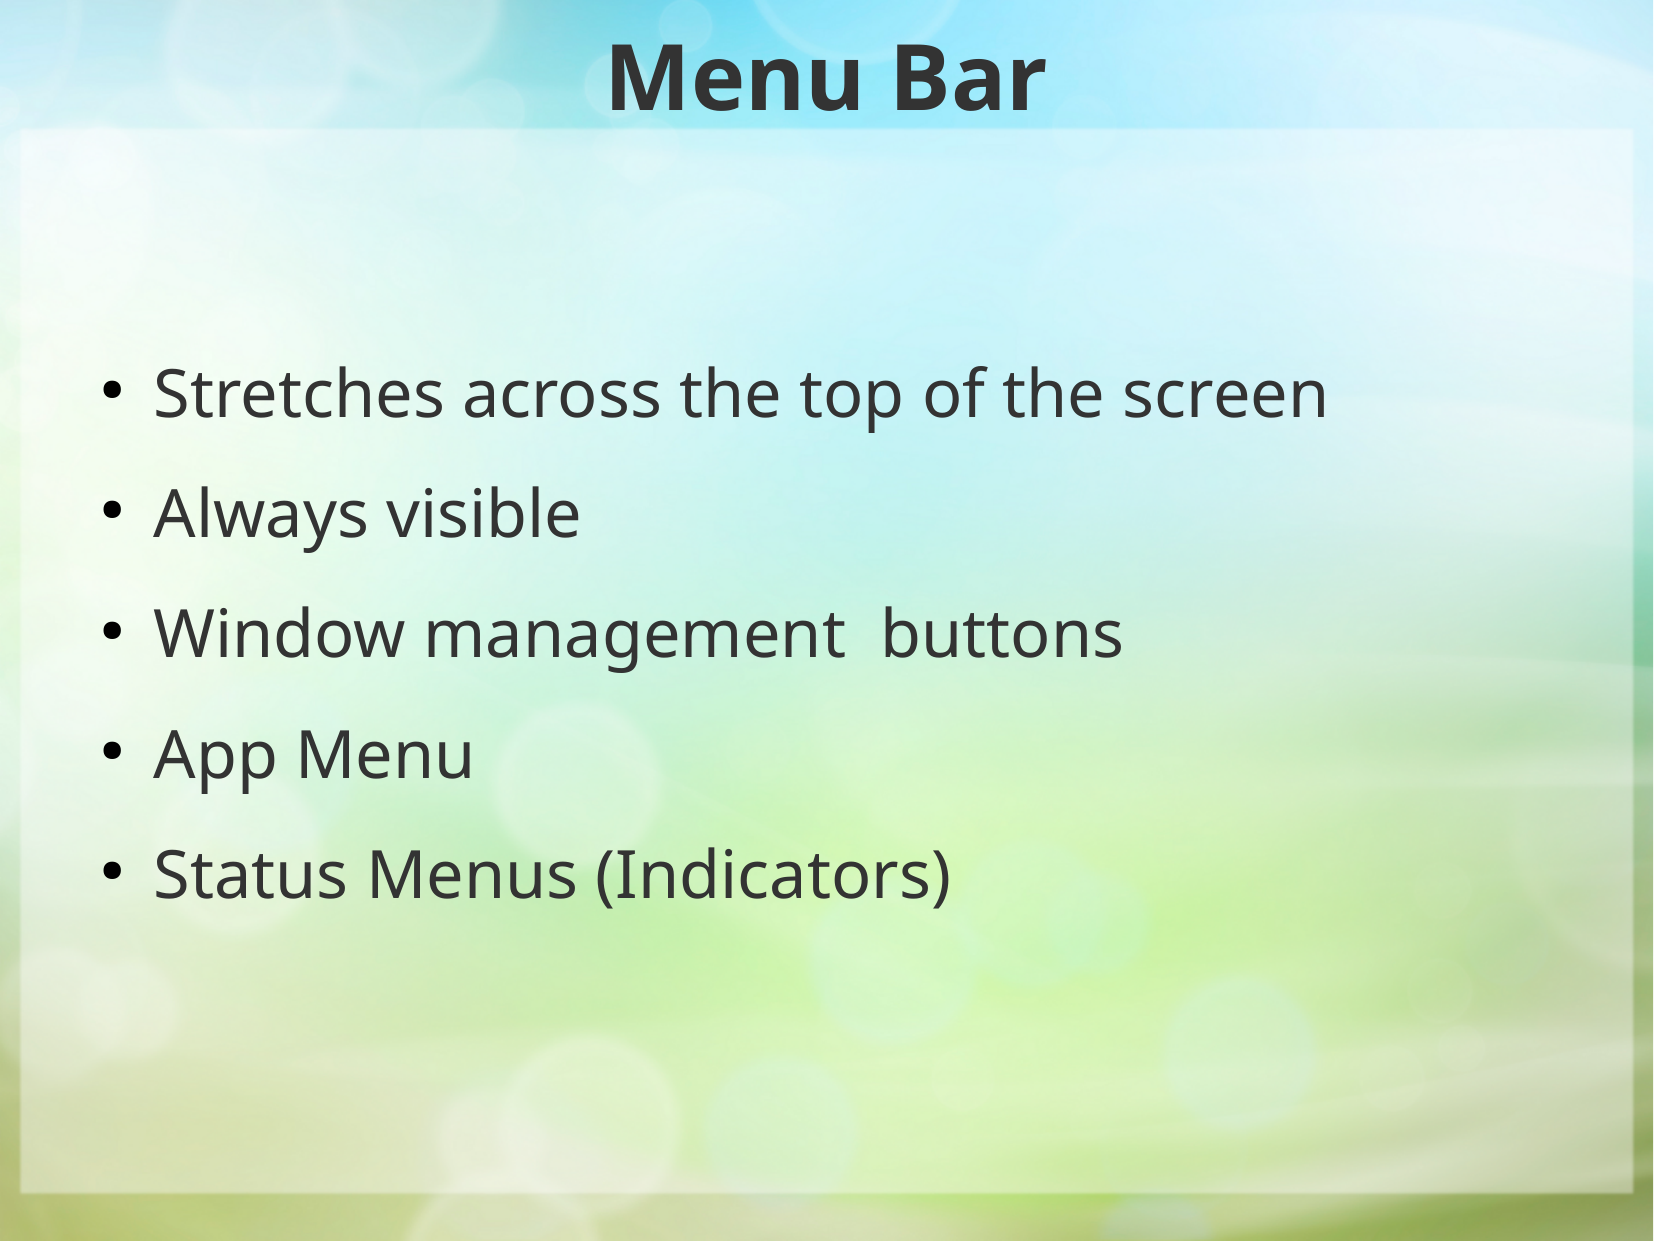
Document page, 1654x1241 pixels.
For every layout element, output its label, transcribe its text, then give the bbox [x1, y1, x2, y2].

list Stretches across the top of the screen Always visible Window management buttons App Menu Status Menus (Indicators) [82, 222, 1571, 1042]
title Menu Bar [82, 0, 1571, 151]
picture [0, 0, 1654, 1241]
